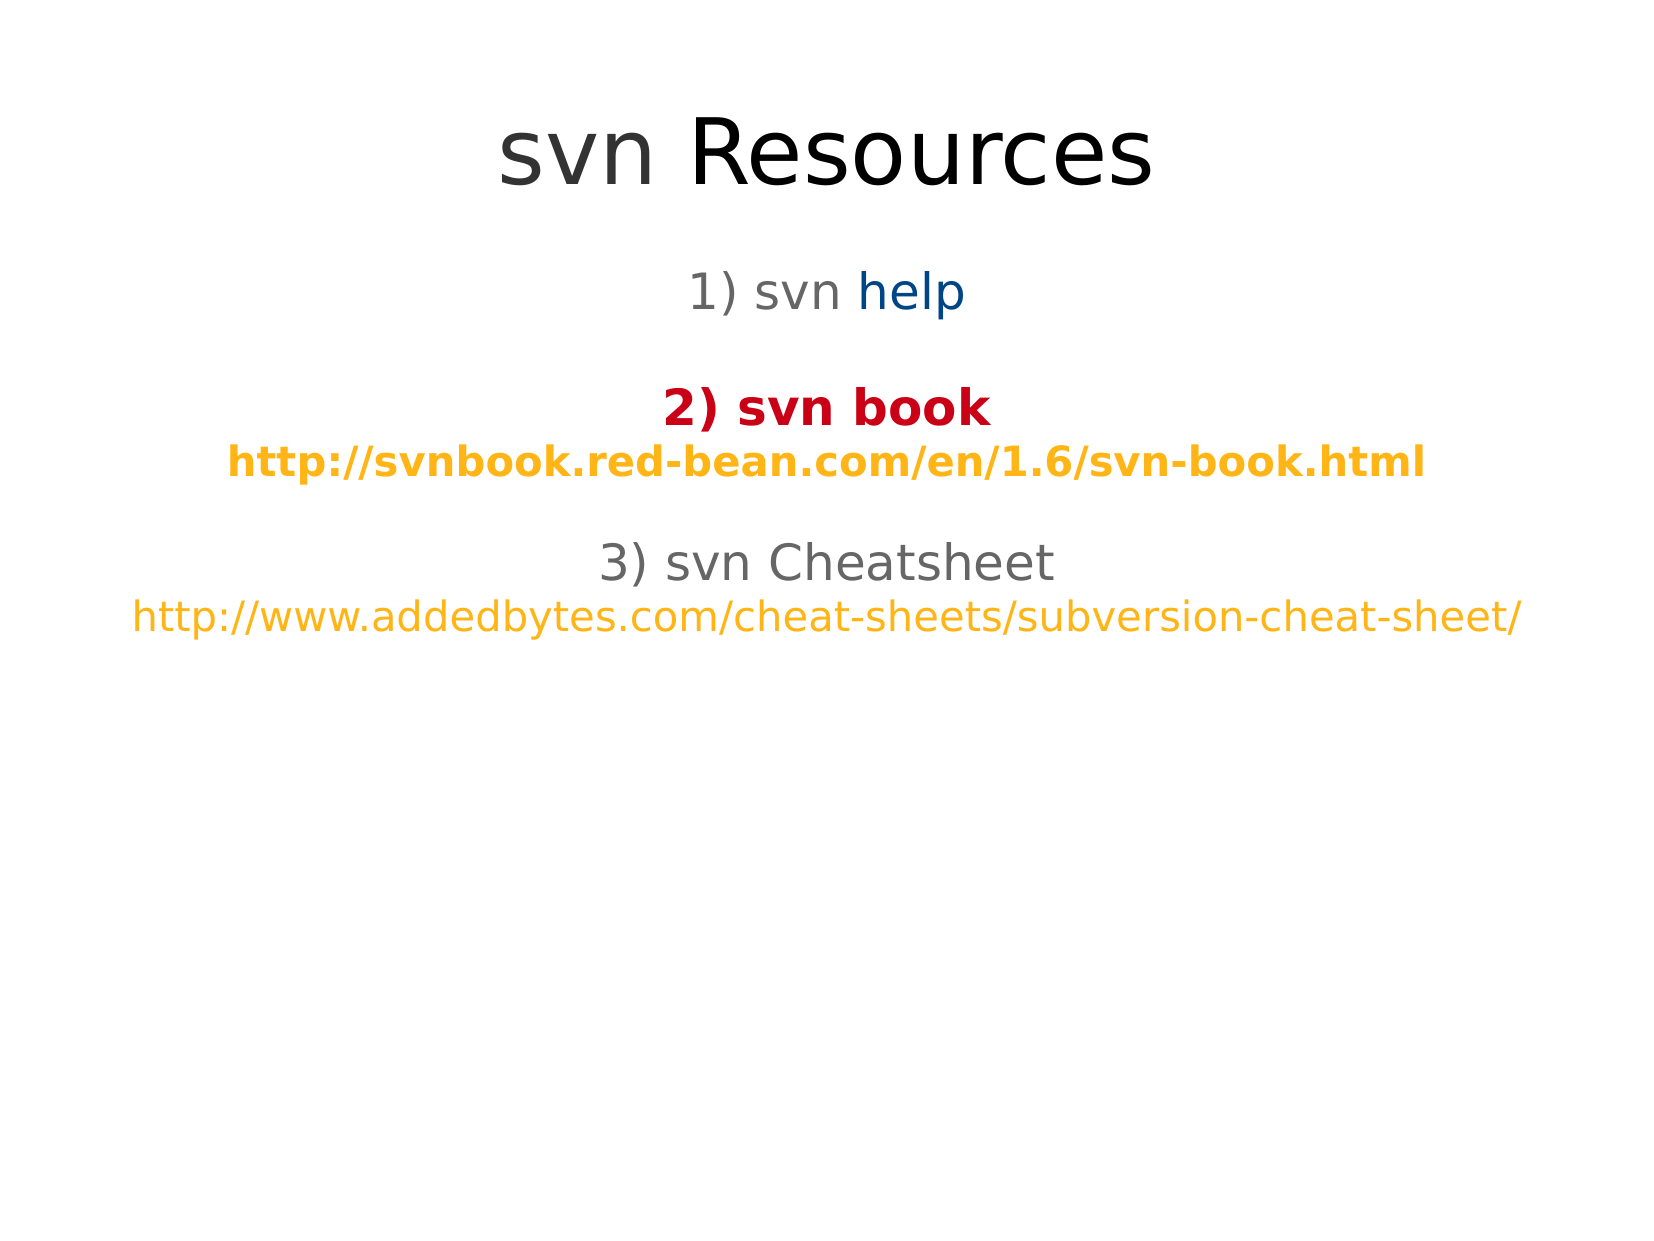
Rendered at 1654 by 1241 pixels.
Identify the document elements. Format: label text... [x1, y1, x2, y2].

subtitle 1) svn help 2) svn book http://svnbook.red-bean.com/en/1.6/svn-book.html 3) svn Cheatsheet http://www.addedbytes.com/cheat-sheets/subversion-cheat-sheet/ [82, 56, 1571, 1102]
